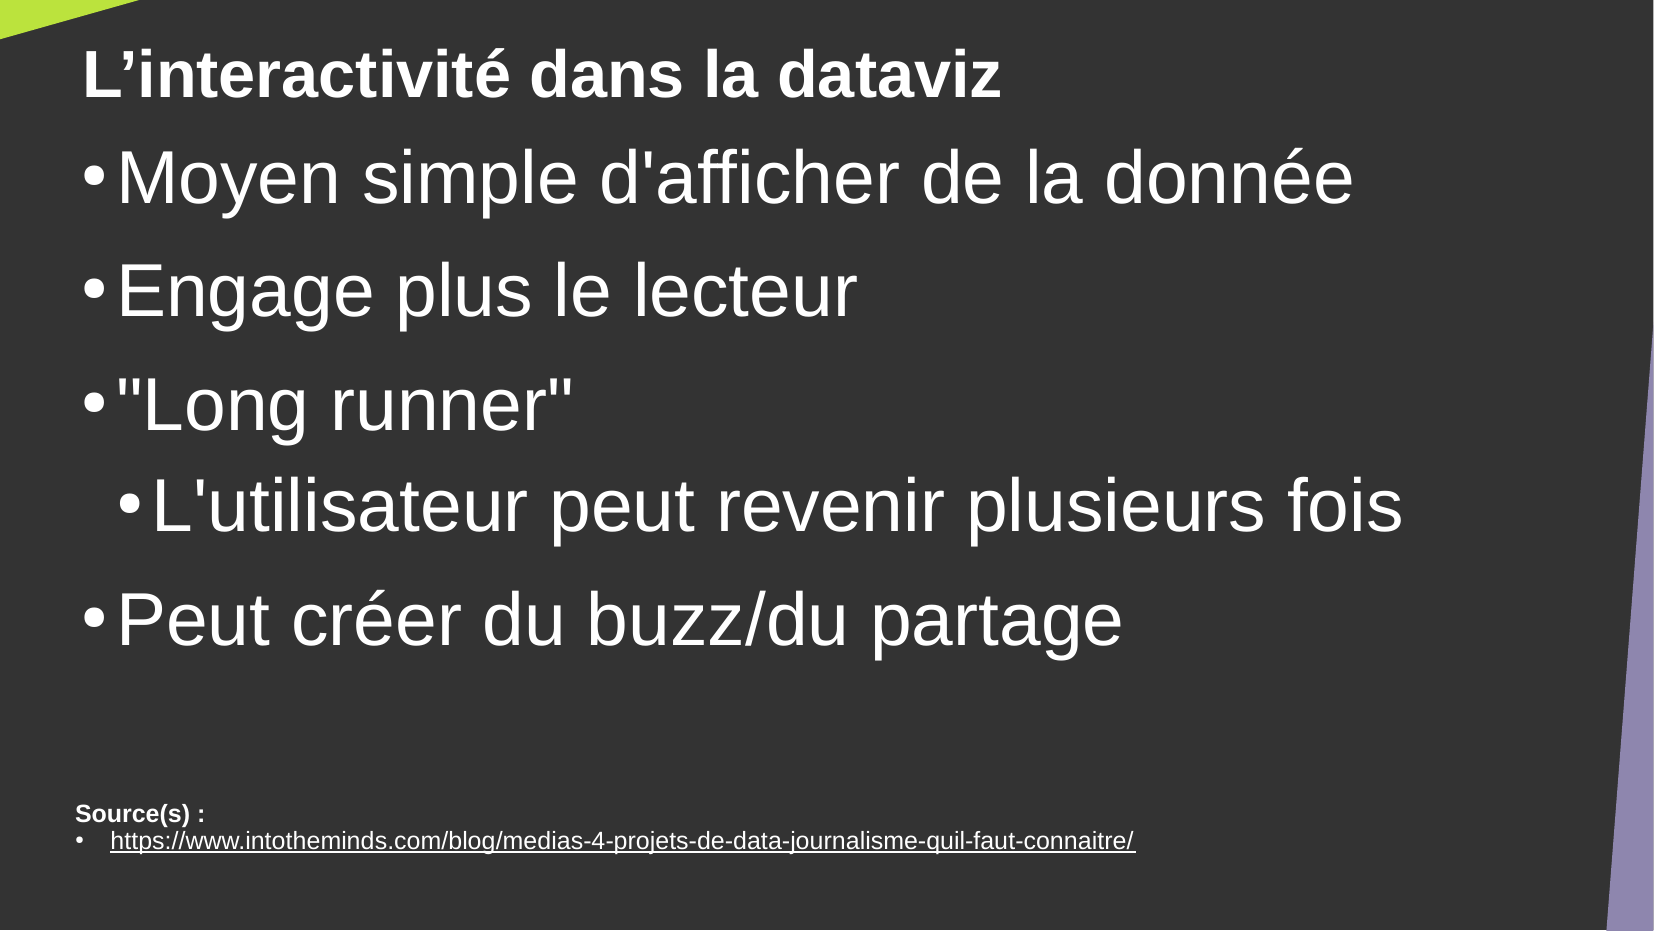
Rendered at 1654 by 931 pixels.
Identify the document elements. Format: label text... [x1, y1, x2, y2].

text_box [0, 0, 140, 40]
title L’interactivité dans la dataviz [82, 37, 1619, 112]
list Moyen simple d'afficher de la donnée Engage plus le lecteur "Long runner" L'utilisateur peut revenir plusieurs fois Peut créer du buzz/du partage [80, 135, 1560, 745]
text_box [1606, 315, 1654, 931]
text_box Source(s) : https://www.intotheminds.com/blog/medias-4-projets-de-data-journalisme-quil-faut-connaitre/ [60, 791, 1546, 919]
